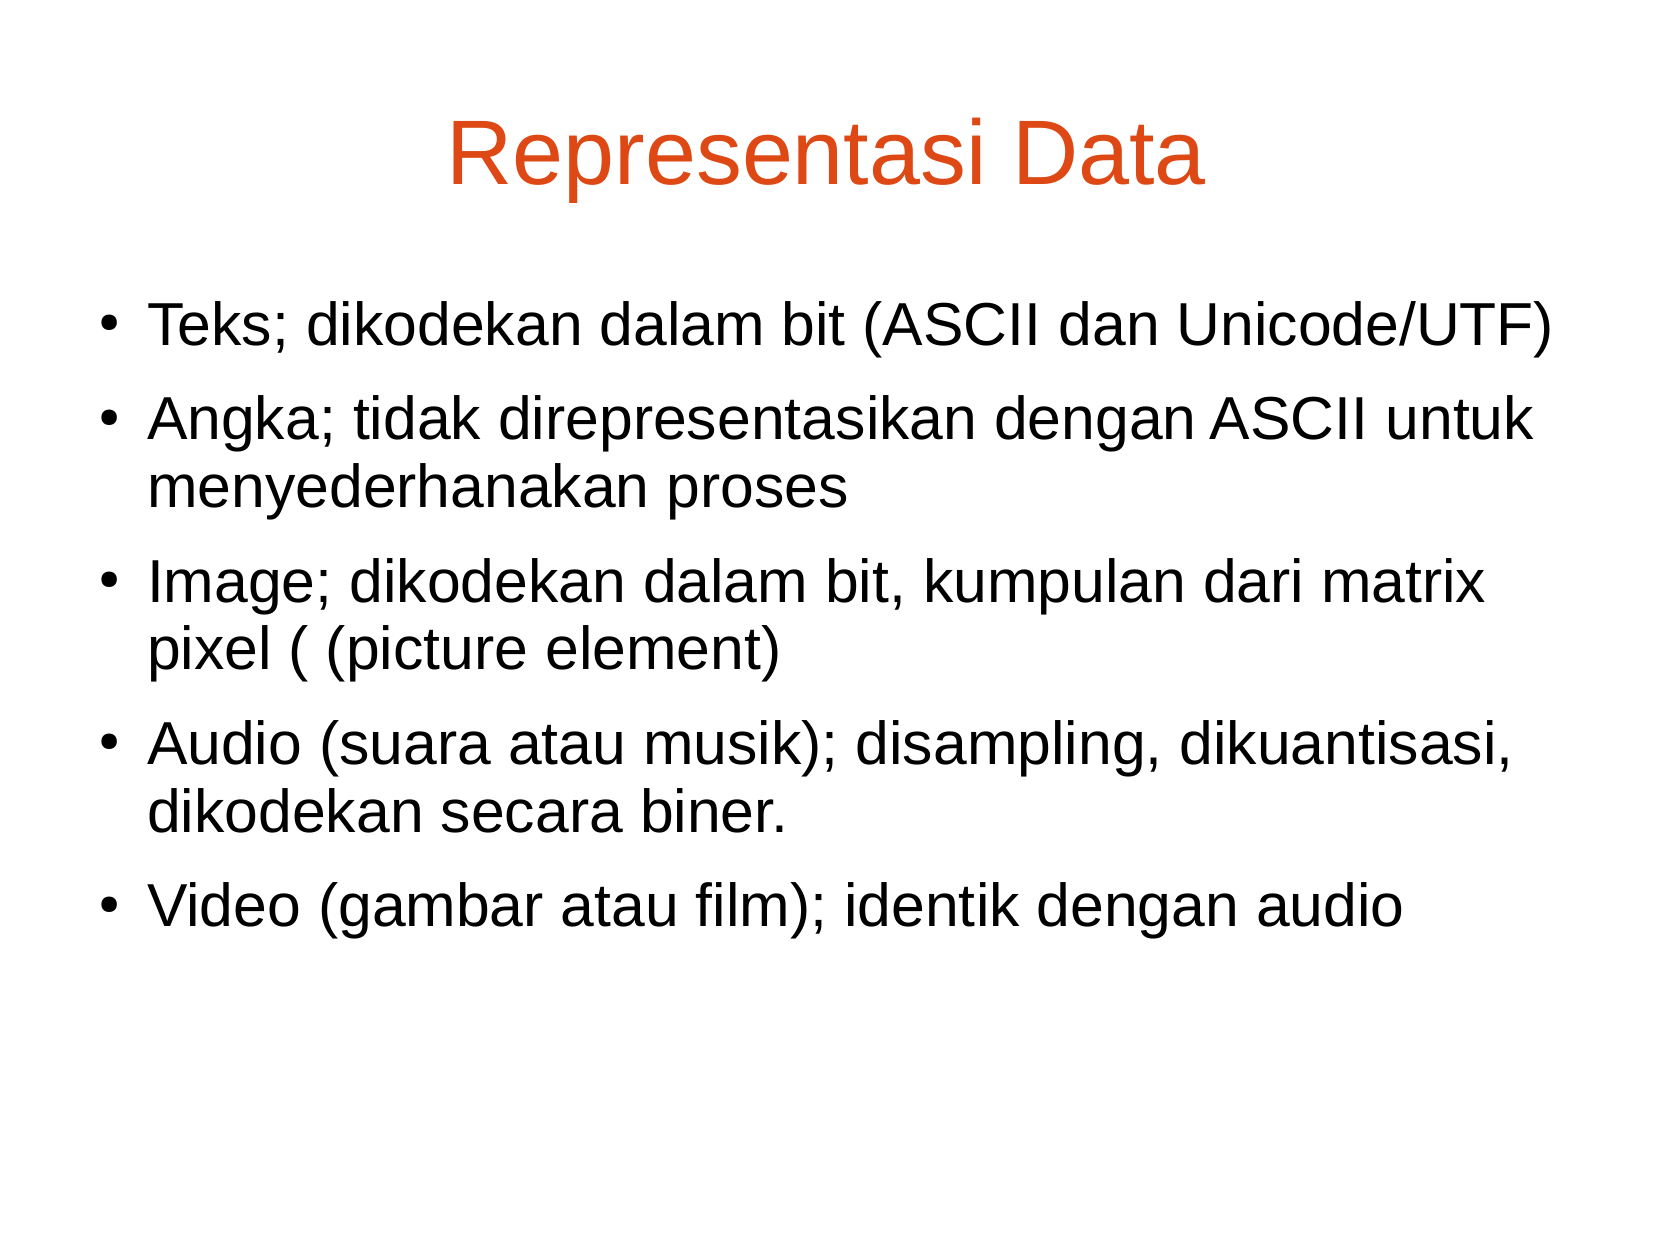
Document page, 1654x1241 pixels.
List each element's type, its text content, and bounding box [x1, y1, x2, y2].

list Teks; dikodekan dalam bit (ASCII dan Unicode/UTF) Angka; tidak direpresentasikan dengan ASCII untuk menyederhanakan proses Image; dikodekan dalam bit, kumpulan dari matrix pixel ( (picture element) Audio (suara atau musik); disampling, dikuantisasi, dikodekan secara biner. Video (gambar atau film); identik dengan audio [82, 290, 1571, 1010]
title Representasi Data [82, 49, 1571, 257]
